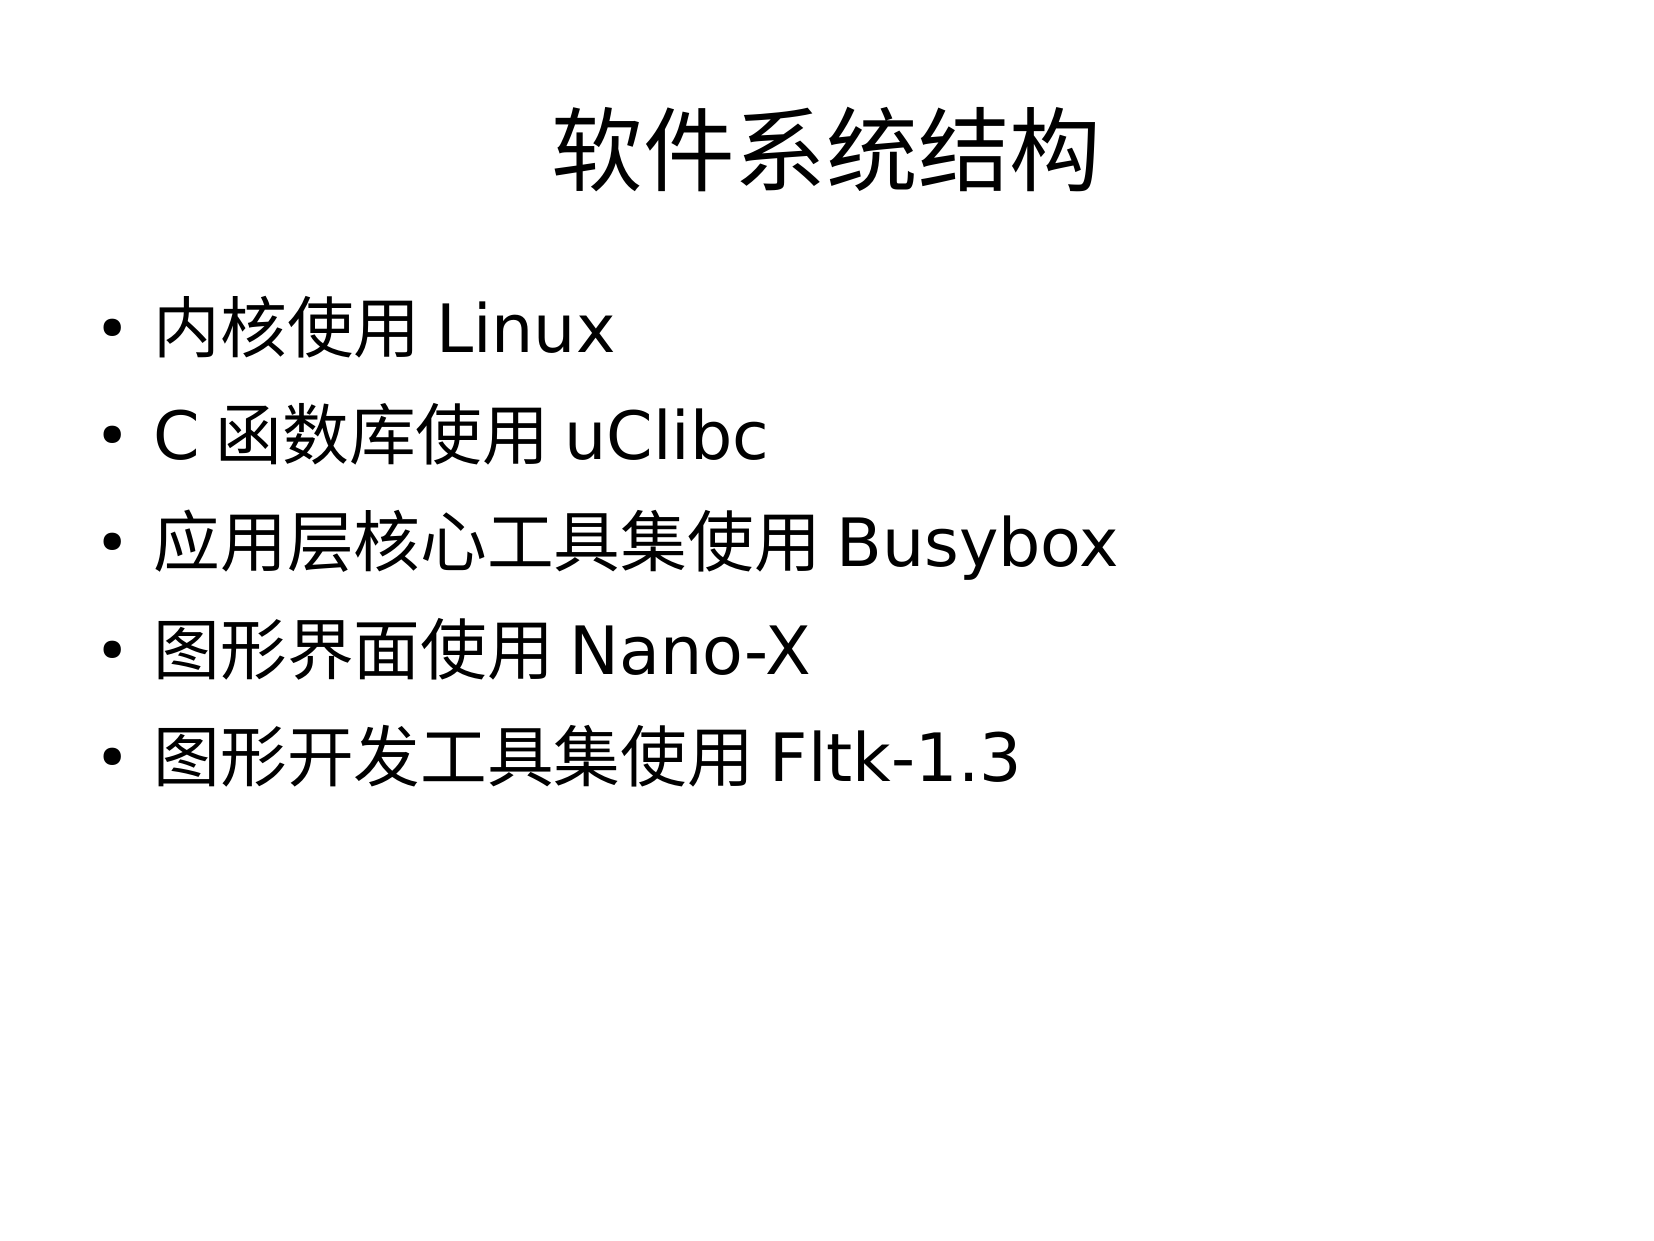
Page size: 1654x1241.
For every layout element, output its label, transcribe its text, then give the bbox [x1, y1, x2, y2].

title 软件系统结构 [82, 49, 1571, 257]
list 内核使用Linux C函数库使用uClibc 应用层核心工具集使用Busybox 图形界面使用Nano-X 图形开发工具集使用Fltk-1.3 [82, 290, 1538, 1010]
